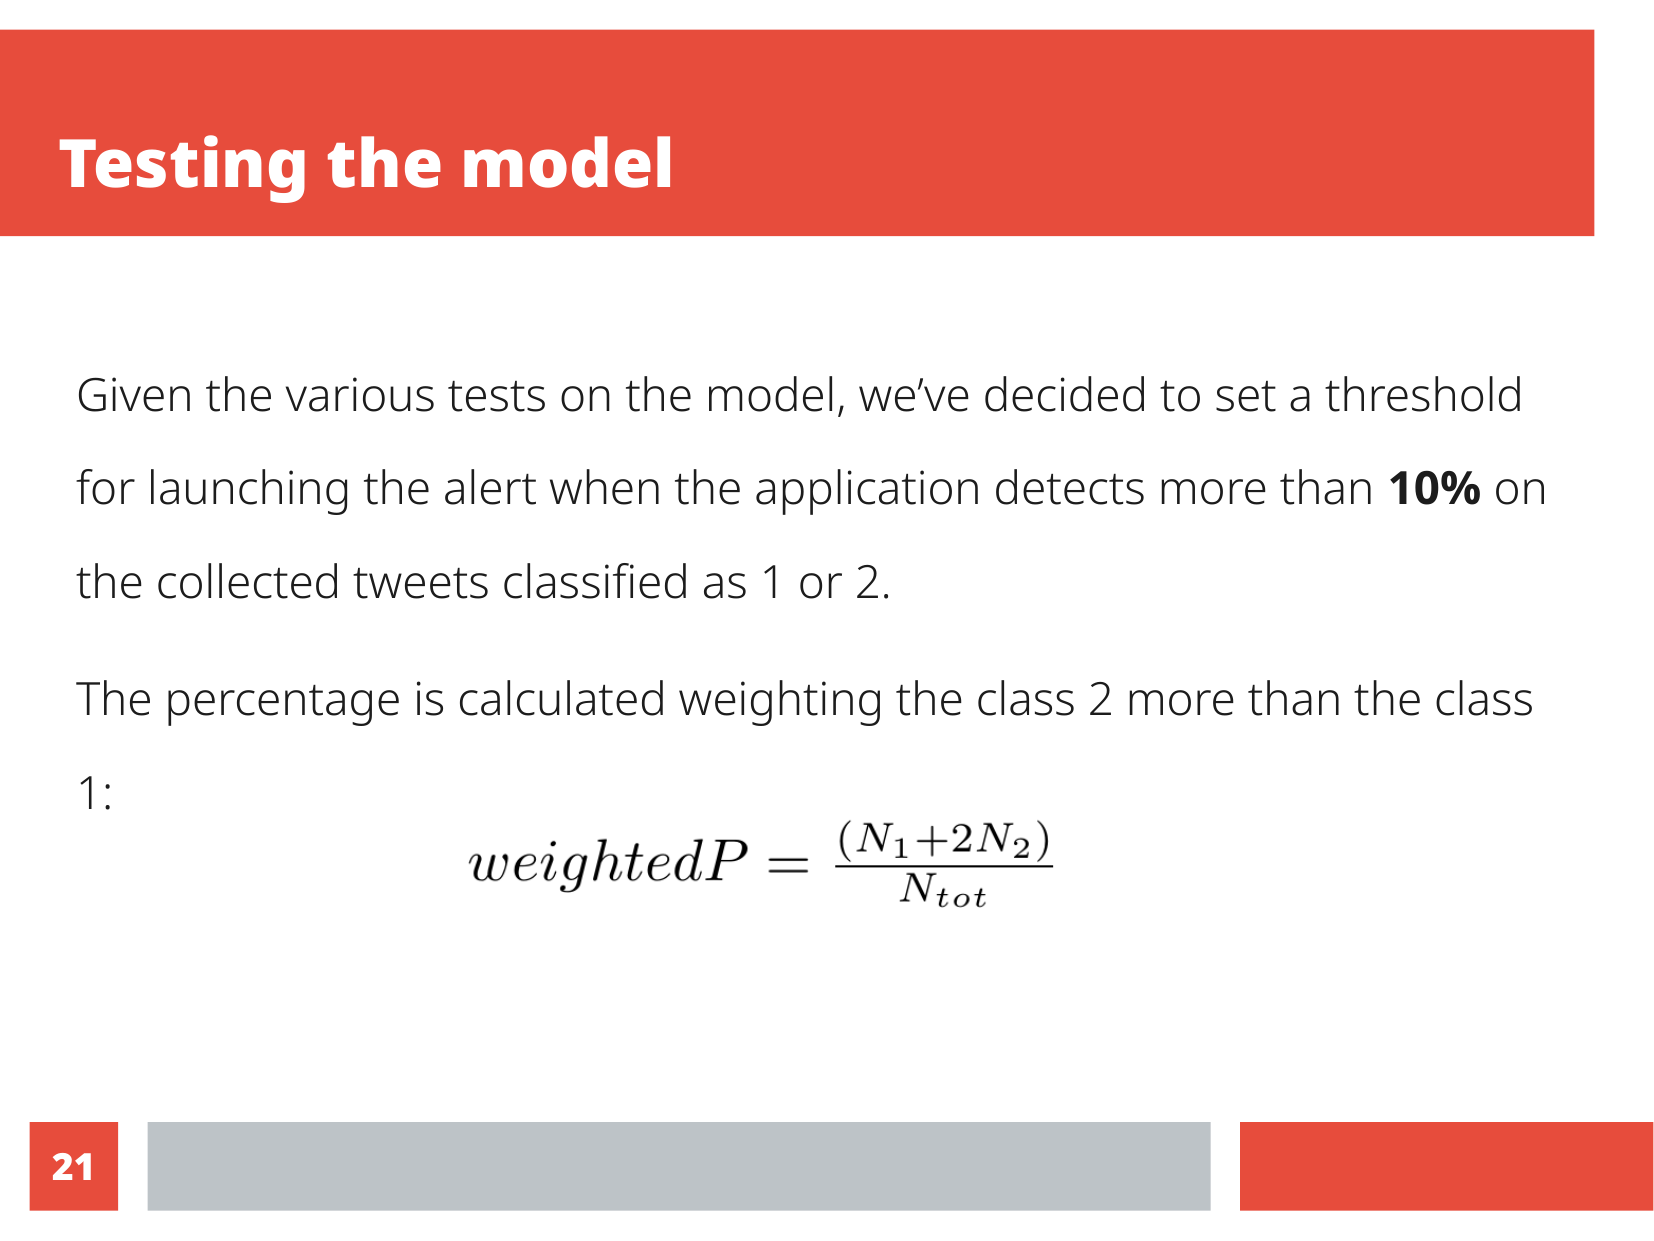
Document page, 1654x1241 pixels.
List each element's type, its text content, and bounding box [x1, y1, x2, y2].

picture [445, 810, 1087, 910]
text_box Given the various tests on the model, we’ve decided to set a threshold for launching the alert when the application detects more than 10% on the collected tweets classified as 1 or 2. The percentage is calculated weighting the class 2 more than the class 1: [76, 330, 1582, 934]
title Testing the model [59, 59, 1595, 207]
